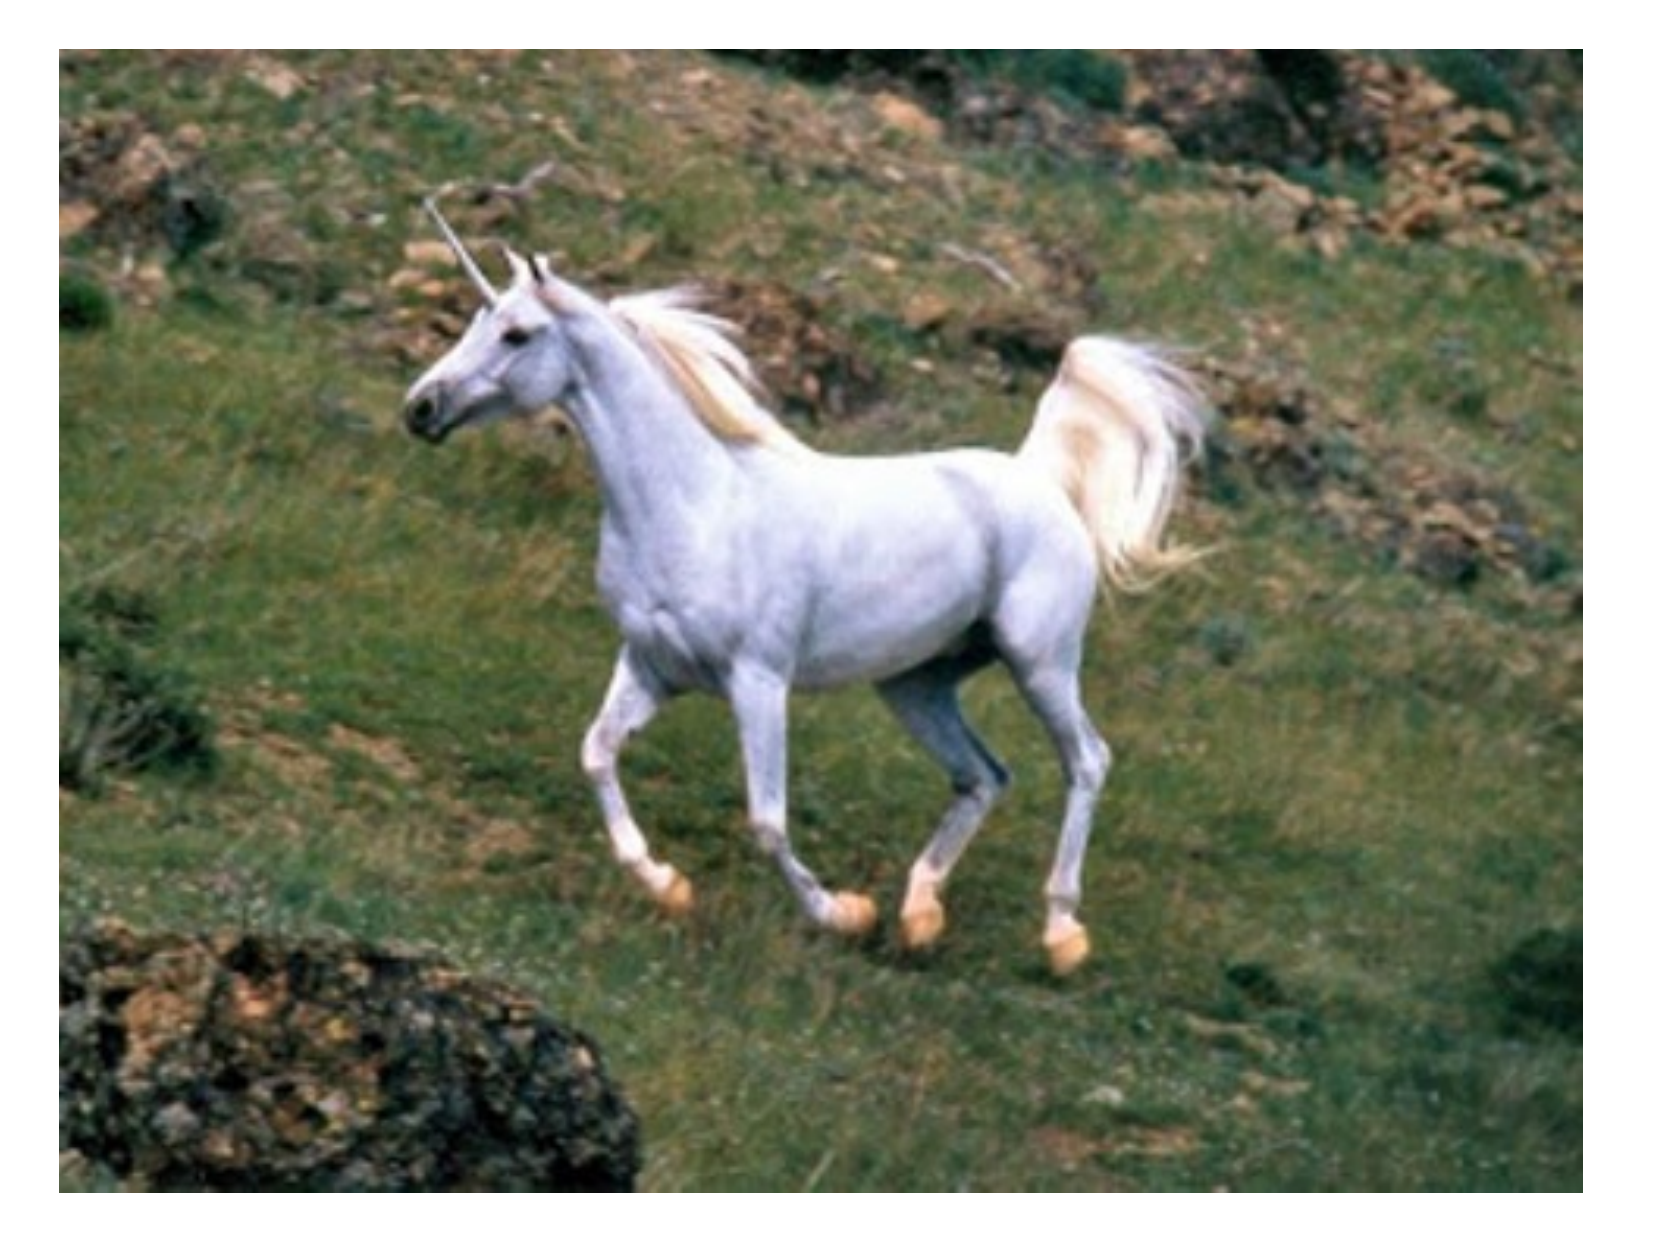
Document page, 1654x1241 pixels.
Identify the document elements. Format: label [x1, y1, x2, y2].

picture [59, 49, 1583, 1193]
